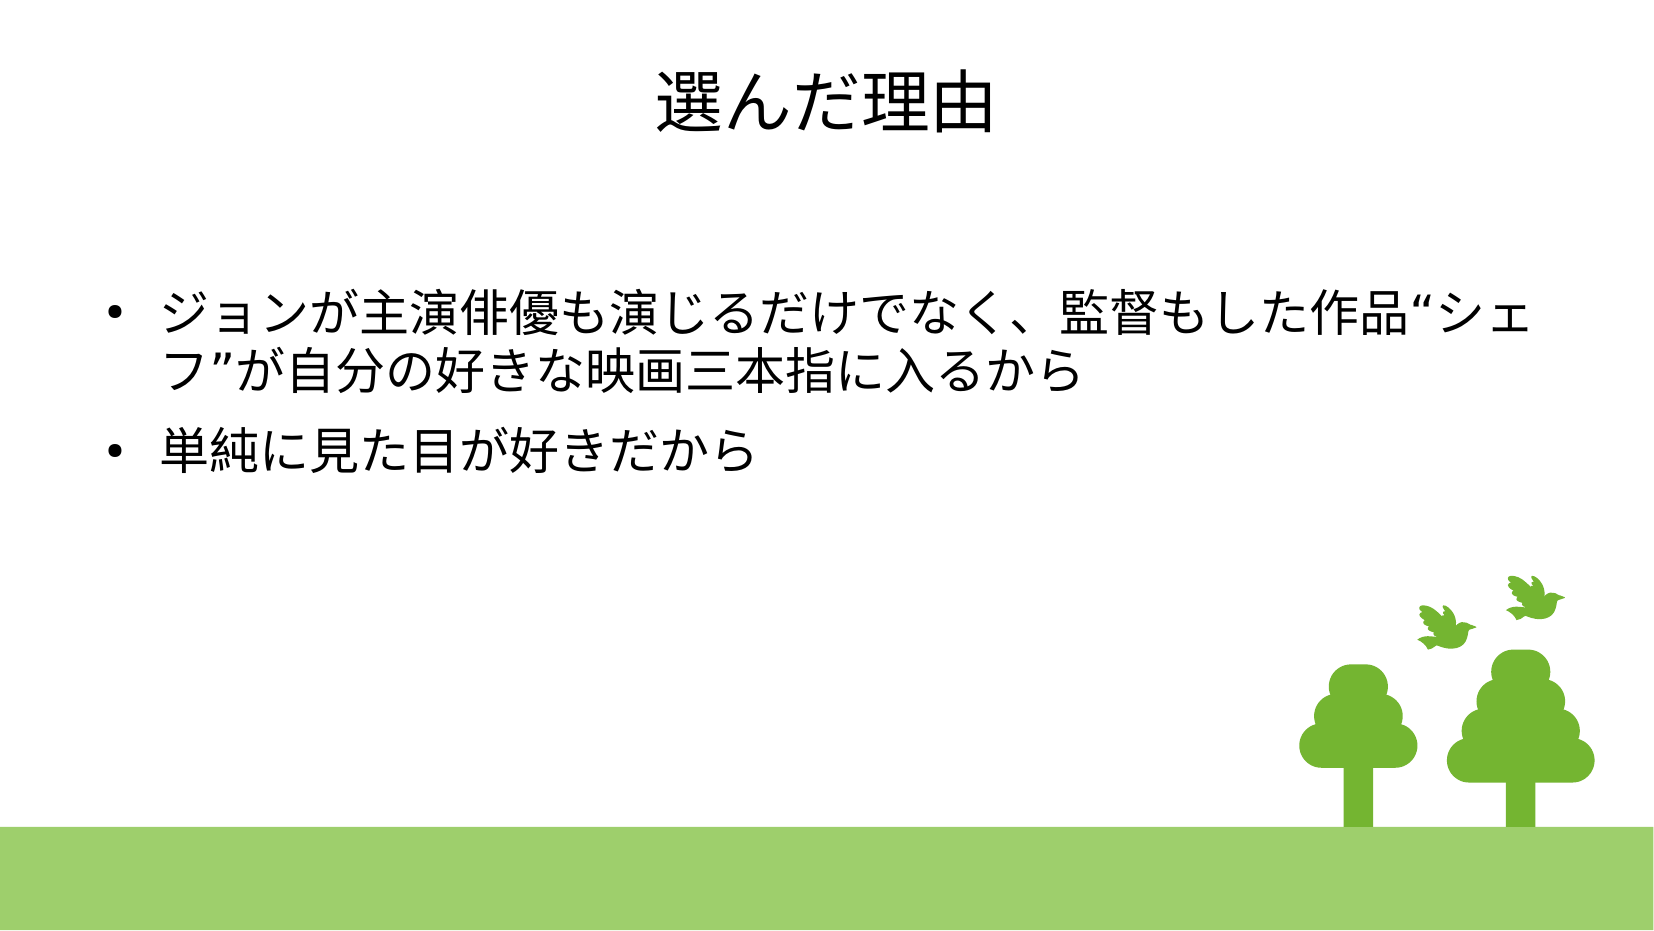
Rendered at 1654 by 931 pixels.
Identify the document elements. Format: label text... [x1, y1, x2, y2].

title 選んだ理由 [88, 29, 1565, 178]
list ジョンが主演俳優も演じるだけでなく、監督もした作品“シェフ”が自分の好きな映画三本指に入るから 単純に見た目が好きだから [88, 206, 1565, 739]
